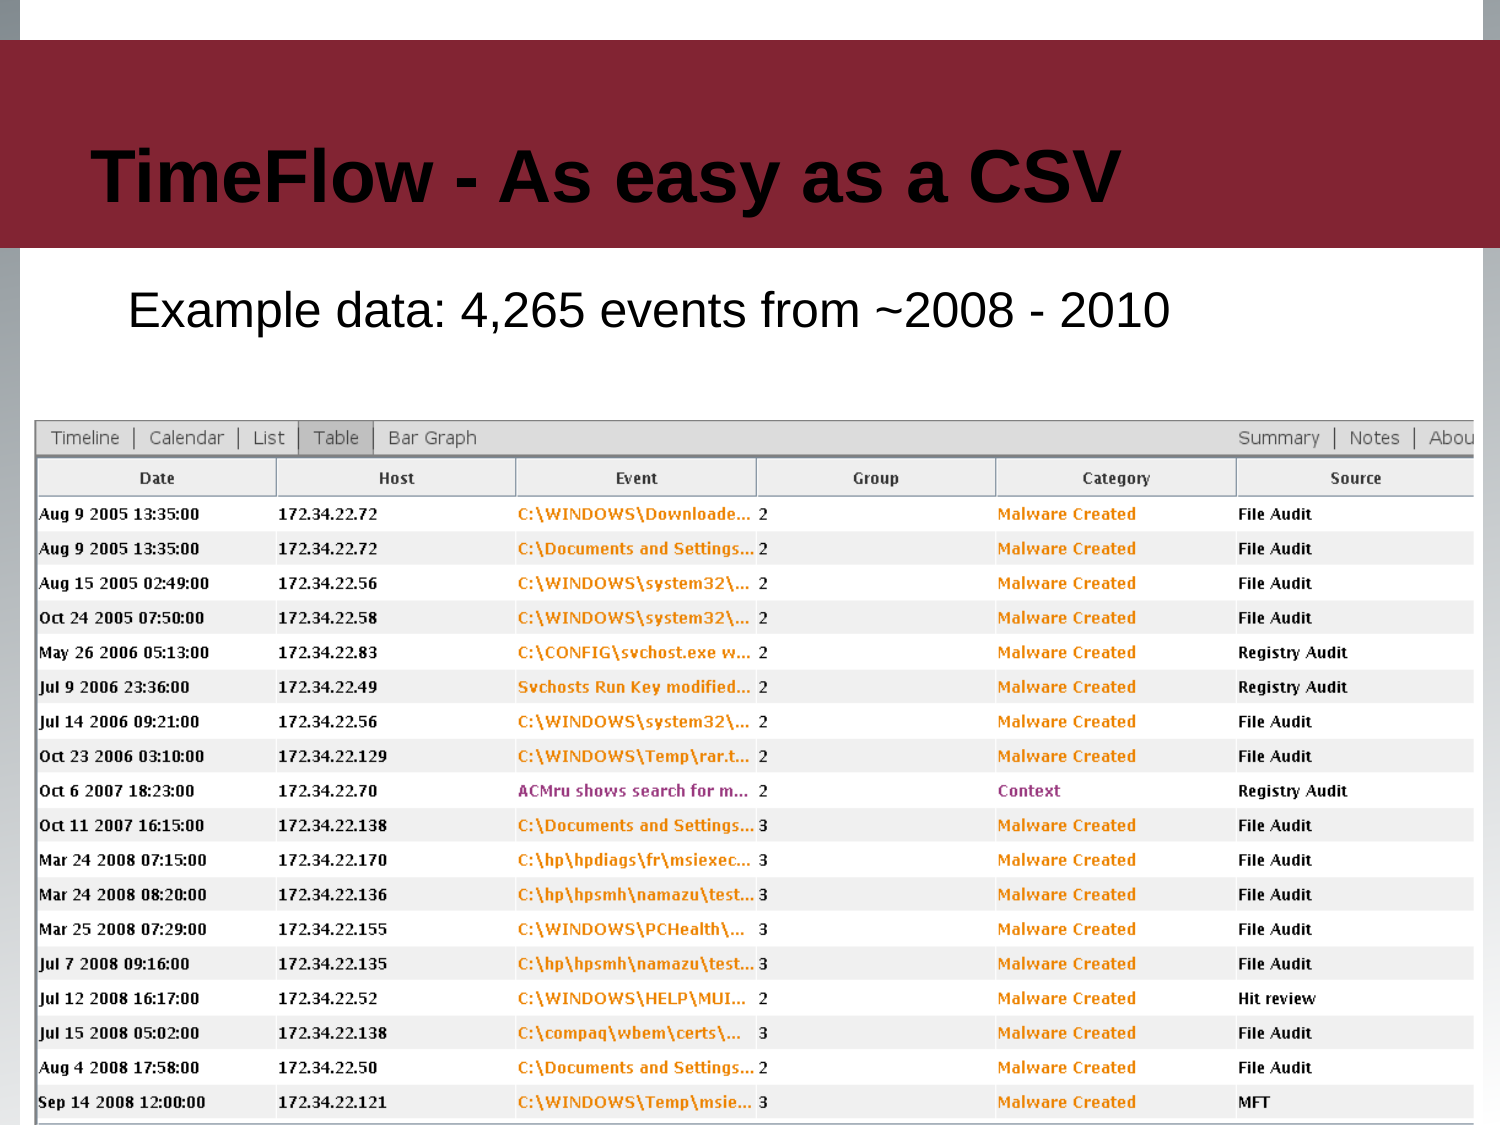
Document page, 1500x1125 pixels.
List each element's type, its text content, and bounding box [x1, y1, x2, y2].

list Example data: 4,265 events from ~2008 - 2010 [75, 262, 1426, 354]
text_box [34, 421, 1474, 1125]
title TimeFlow - As easy as a CSV [75, 45, 1426, 233]
